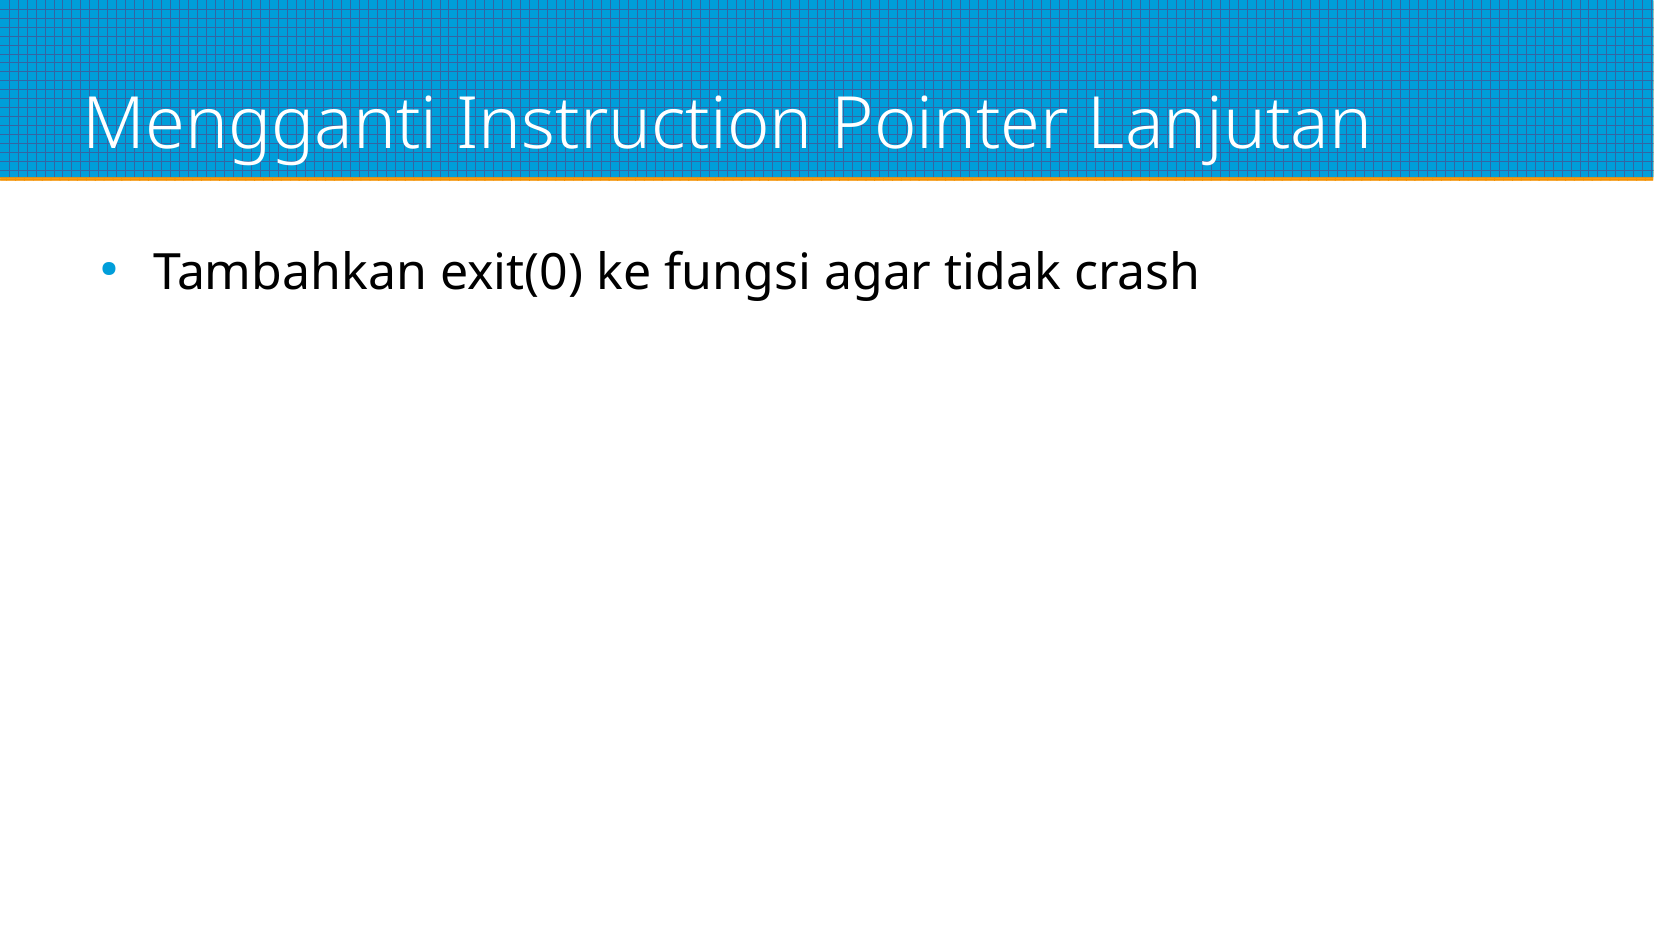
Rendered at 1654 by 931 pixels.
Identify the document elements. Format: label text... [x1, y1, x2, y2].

title Mengganti Instruction Pointer Lanjutan [82, 14, 1571, 171]
list Tambahkan exit(0) ke fungsi agar tidak crash [82, 236, 1563, 811]
